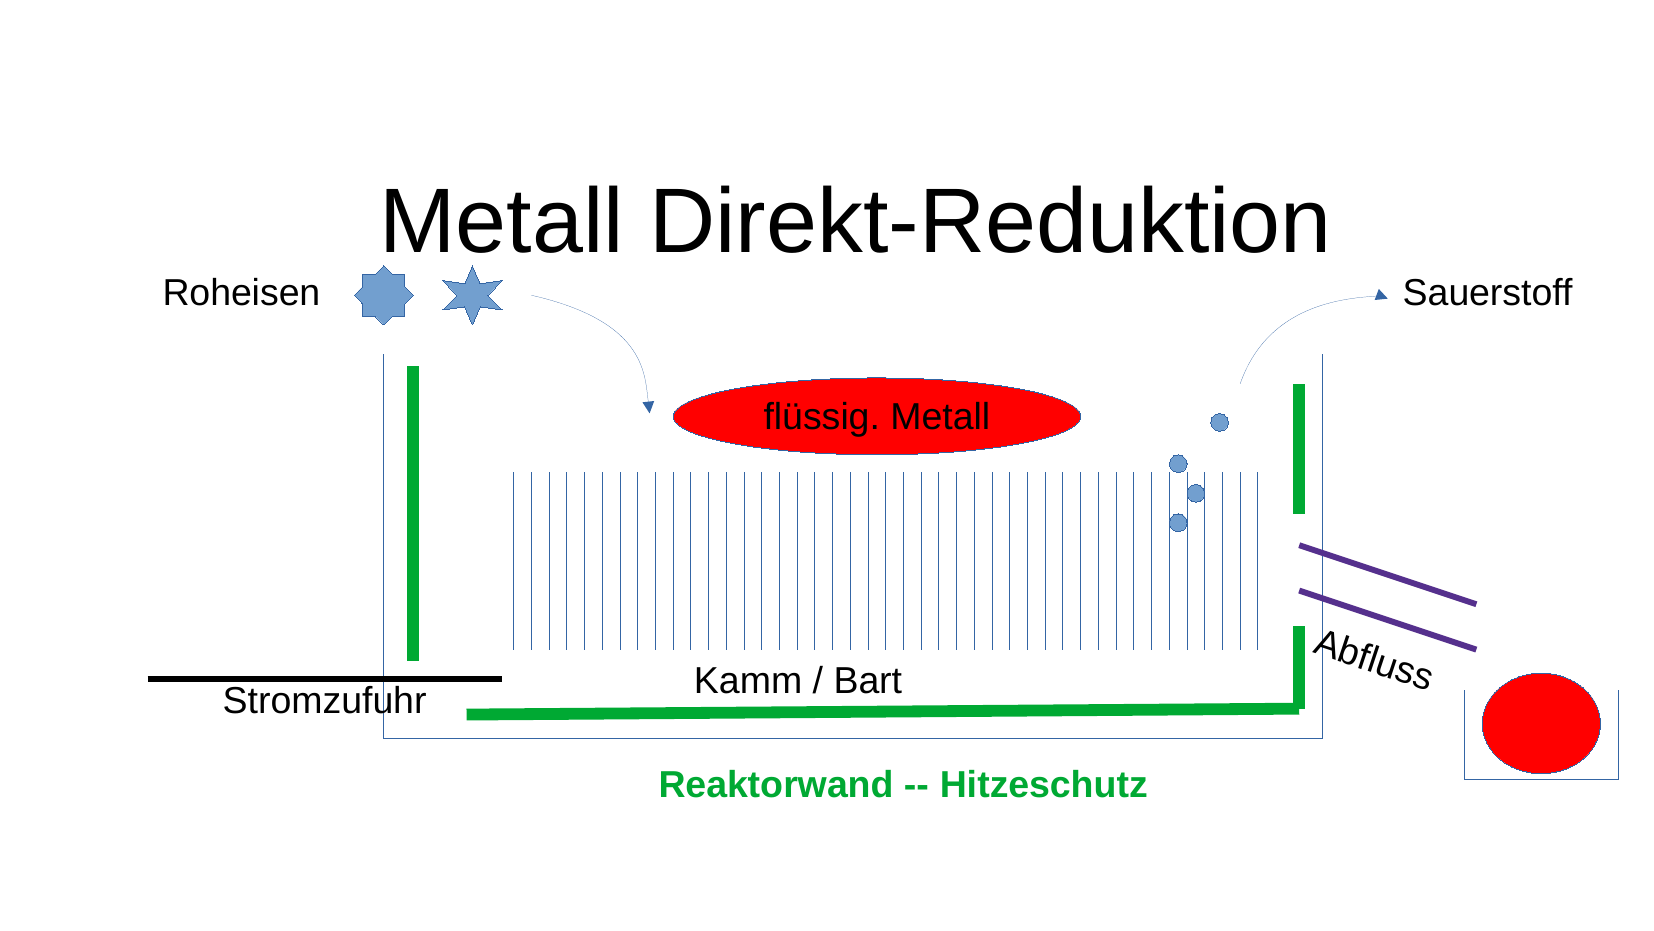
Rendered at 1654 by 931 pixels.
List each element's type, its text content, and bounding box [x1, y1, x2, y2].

text_box Roheisen [147, 263, 336, 321]
text_box Sauerstoff [1387, 263, 1625, 321]
text_box Kamm / Bart [679, 651, 1004, 707]
text_box [1169, 454, 1188, 473]
title Metall Direkt-Reduktion [112, 143, 1601, 299]
text_box [442, 265, 503, 325]
text_box Reaktorwand -- Hitzeschutz [643, 755, 1163, 813]
text_box [1187, 484, 1205, 503]
text_box [1210, 413, 1229, 432]
text_box [354, 265, 414, 325]
text_box flüssig. Metall [673, 377, 1081, 455]
text_box [1482, 673, 1601, 774]
text_box [1169, 513, 1188, 532]
